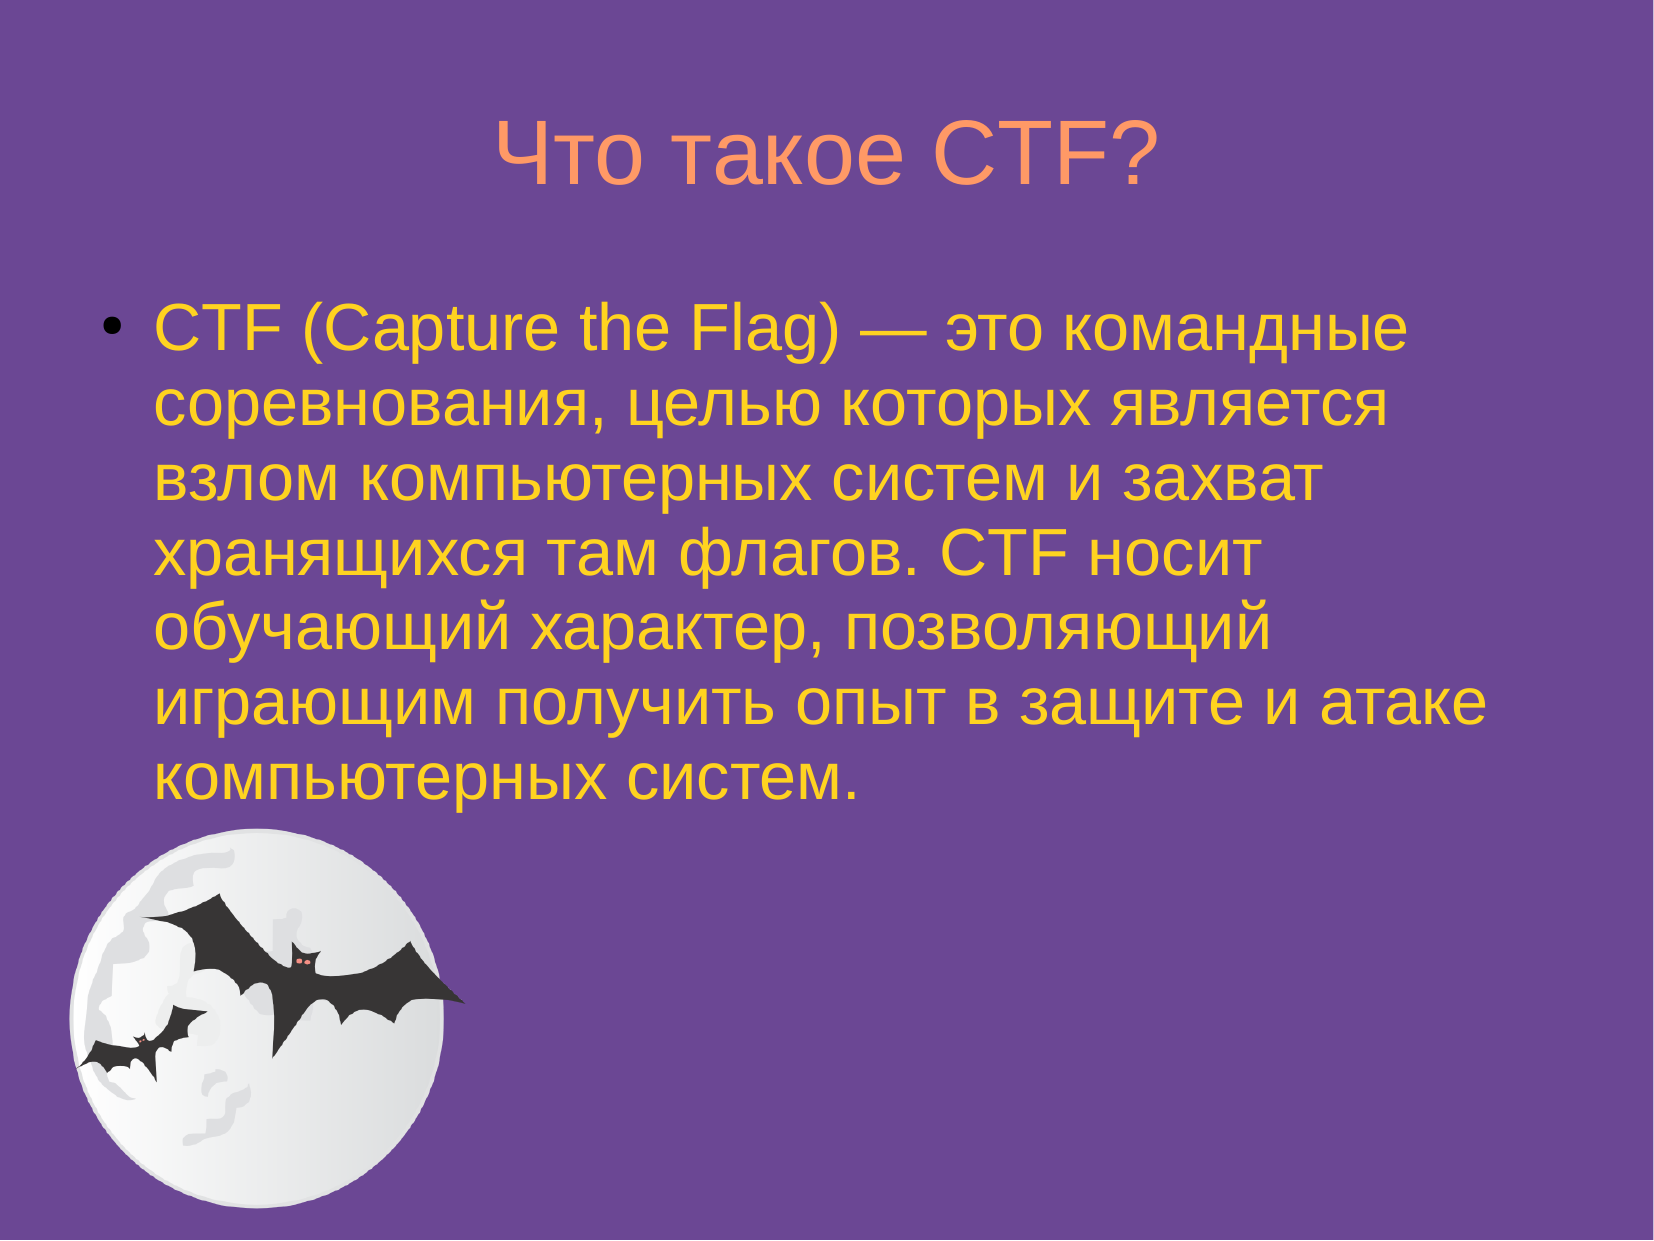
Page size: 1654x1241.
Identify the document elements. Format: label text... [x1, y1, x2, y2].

title Что такое CTF? [82, 49, 1571, 257]
picture [59, 803, 482, 1232]
list CTF (Capture the Flag) — это командные соревнования, целью которых является взлом компьютерных систем и захват хранящихся там флагов. CTF носит обучающий характер, позволяющий играющим получить опыт в защите и атаке компьютерных систем. [82, 290, 1571, 1010]
